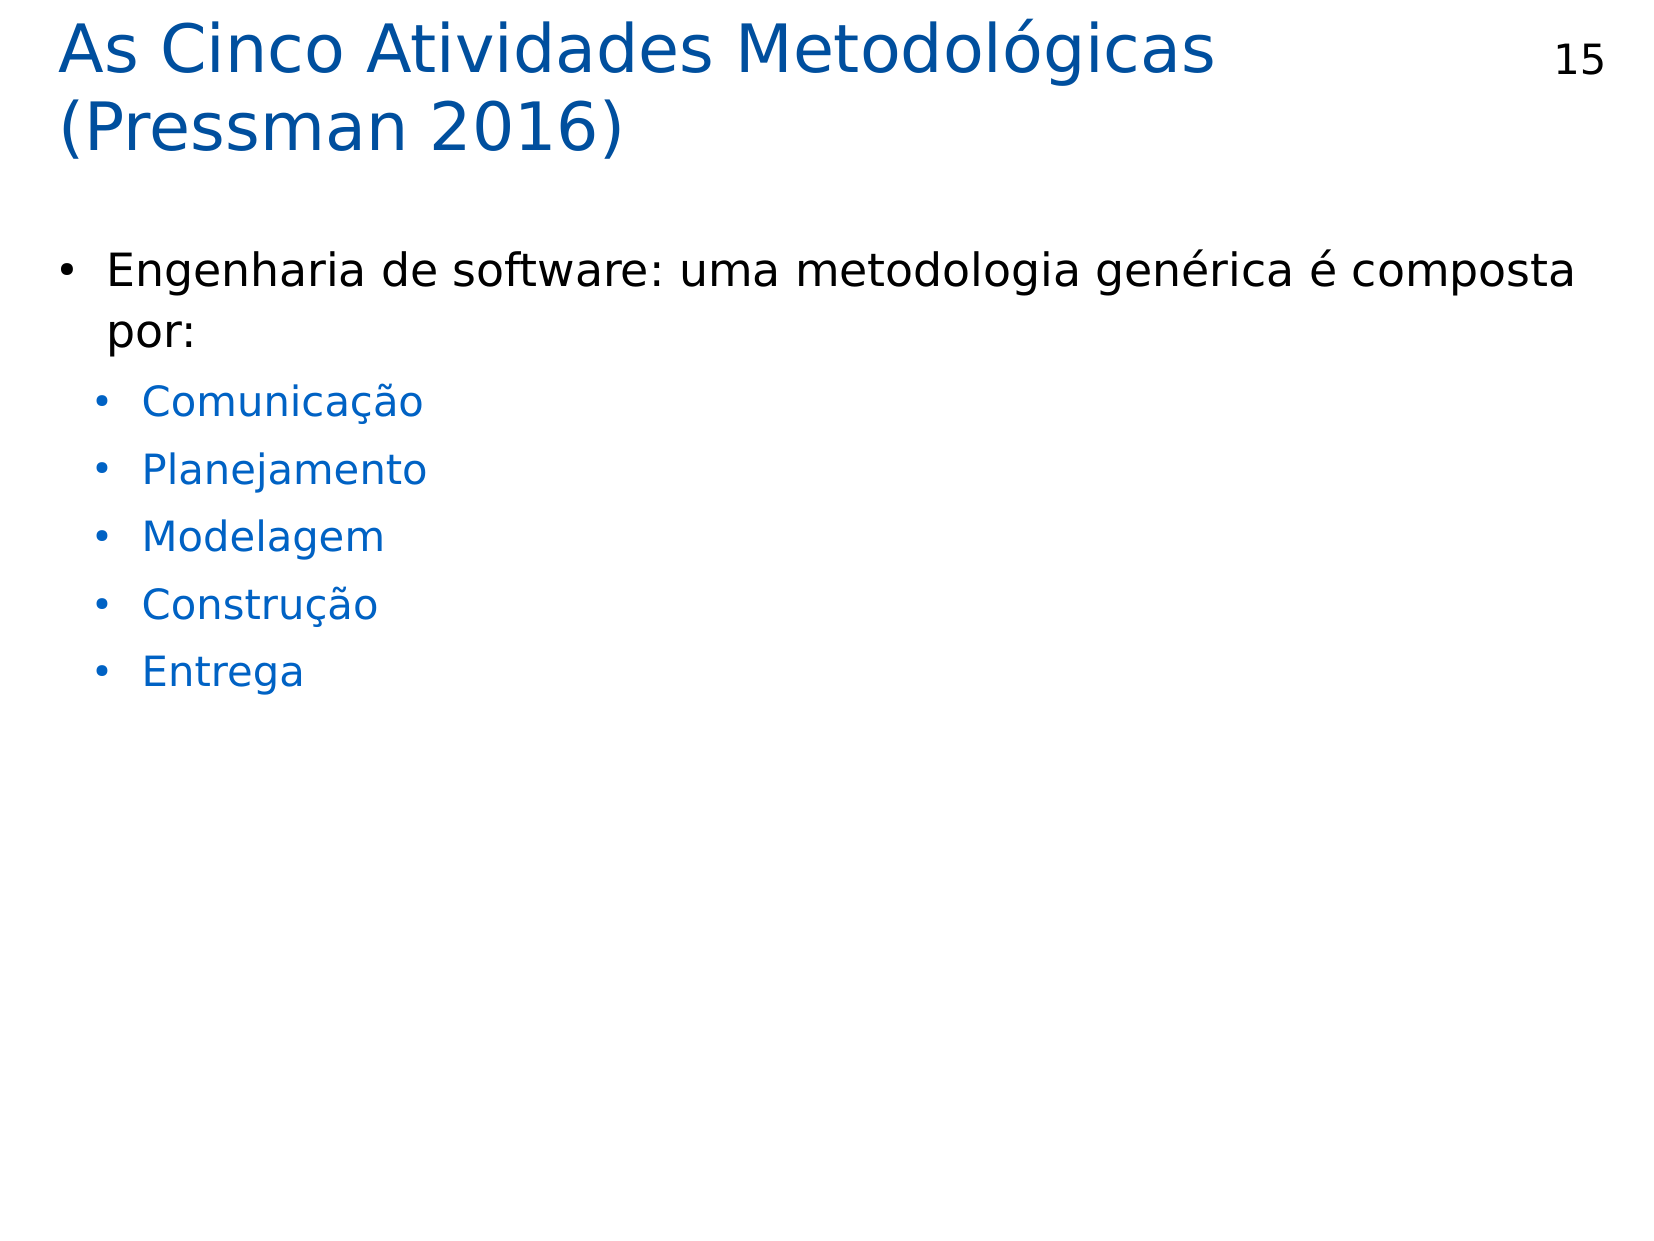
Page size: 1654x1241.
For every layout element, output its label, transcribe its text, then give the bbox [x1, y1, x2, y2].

list Engenharia de software: uma metodologia genérica é composta por: Comunicação Planejamento Modelagem Construção Entrega [59, 236, 1595, 1211]
title As Cinco Atividades Metodológicas (Pressman 2016) [59, 10, 1506, 167]
